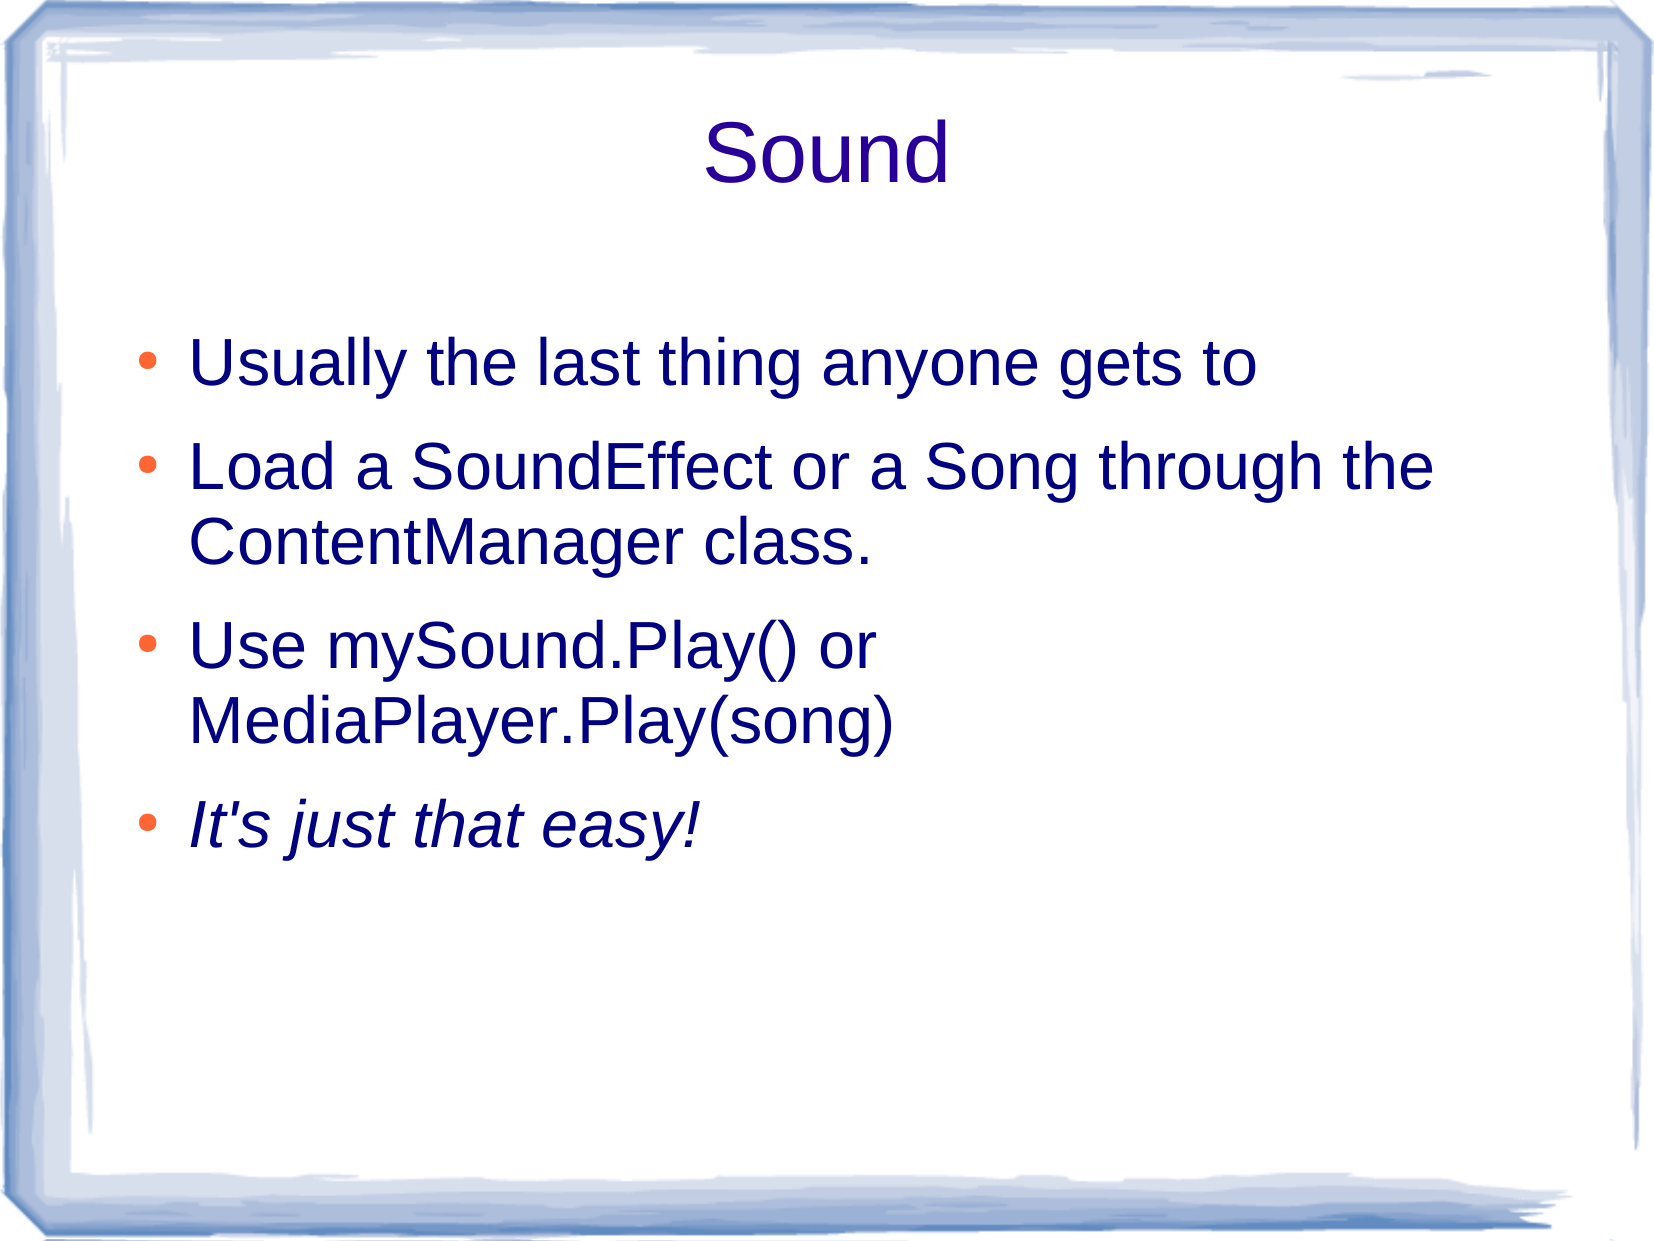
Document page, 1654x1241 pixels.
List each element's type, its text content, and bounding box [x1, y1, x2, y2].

picture [0, 0, 1654, 1241]
title Sound [82, 49, 1571, 257]
list Usually the last thing anyone gets to Load a SoundEffect or a Song through the ContentManager class. Use mySound.Play() or MediaPlayer.Play(song) It's just that easy! [118, 324, 1571, 1004]
